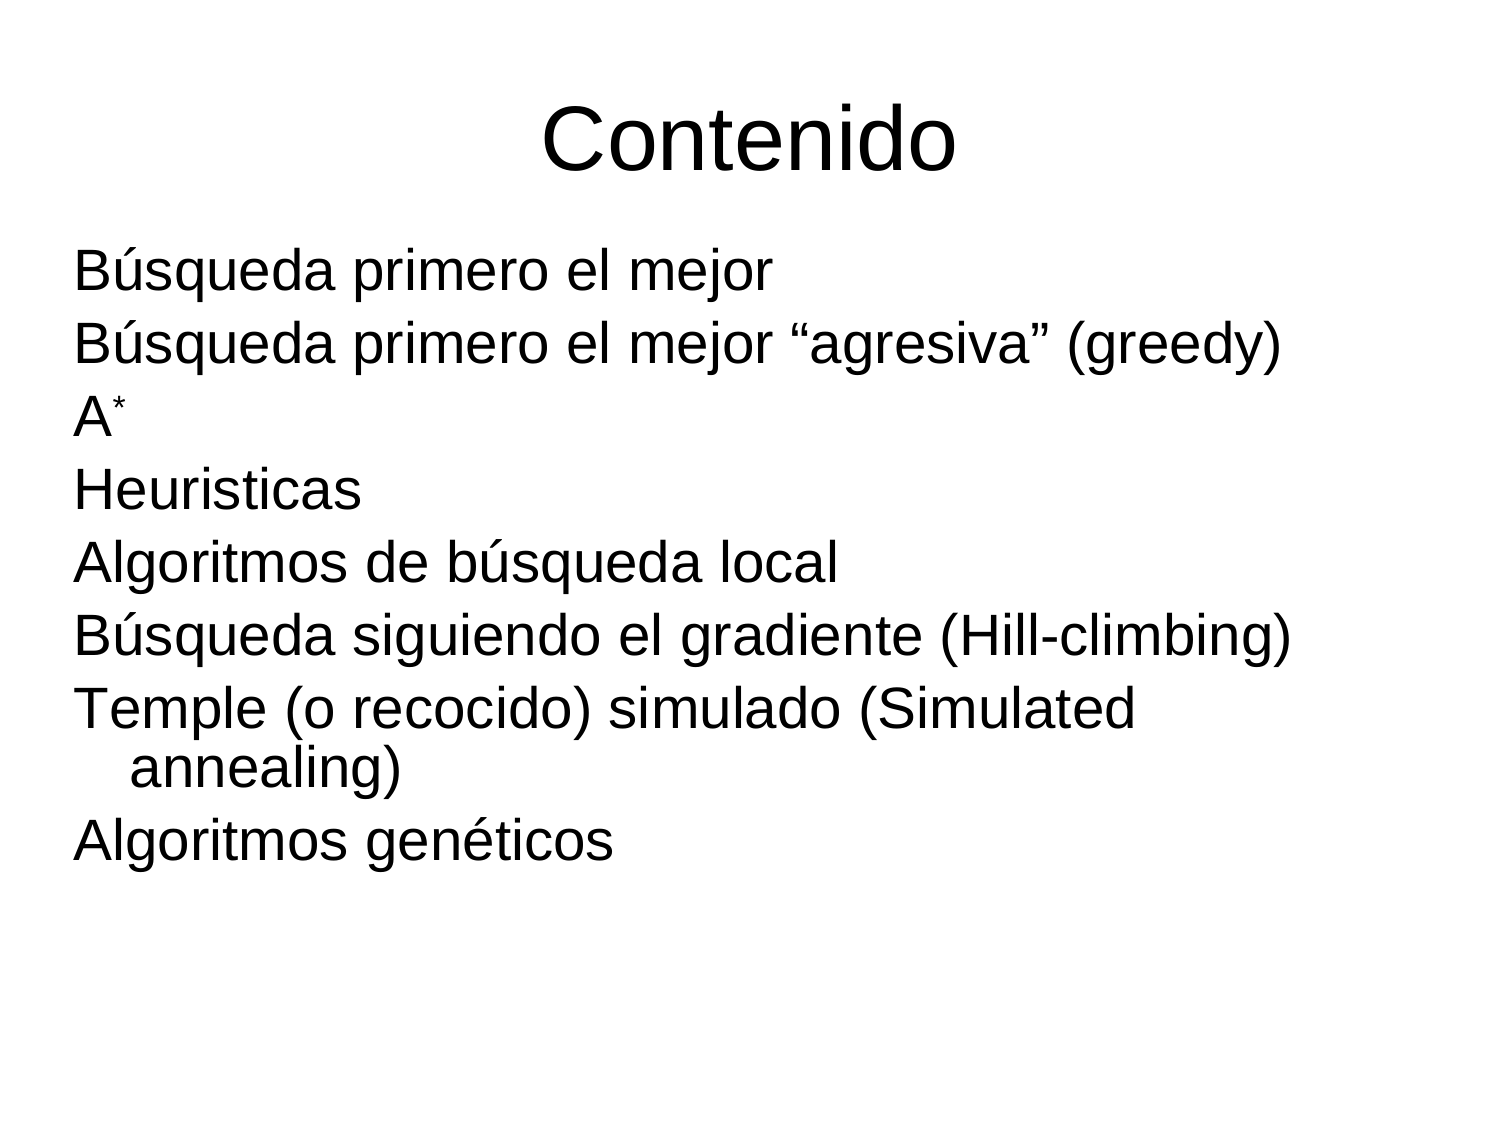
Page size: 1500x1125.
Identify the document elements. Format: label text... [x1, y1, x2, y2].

title Contenido [75, 45, 1426, 233]
list Búsqueda primero el mejor Búsqueda primero el mejor “agresiva” (greedy) A* Heuristicas Algoritmos de búsqueda local Búsqueda siguiendo el gradiente (Hill-climbing) Temple (o recocido) simulado (Simulated annealing) Algoritmos genéticos [59, 236, 1410, 1031]
